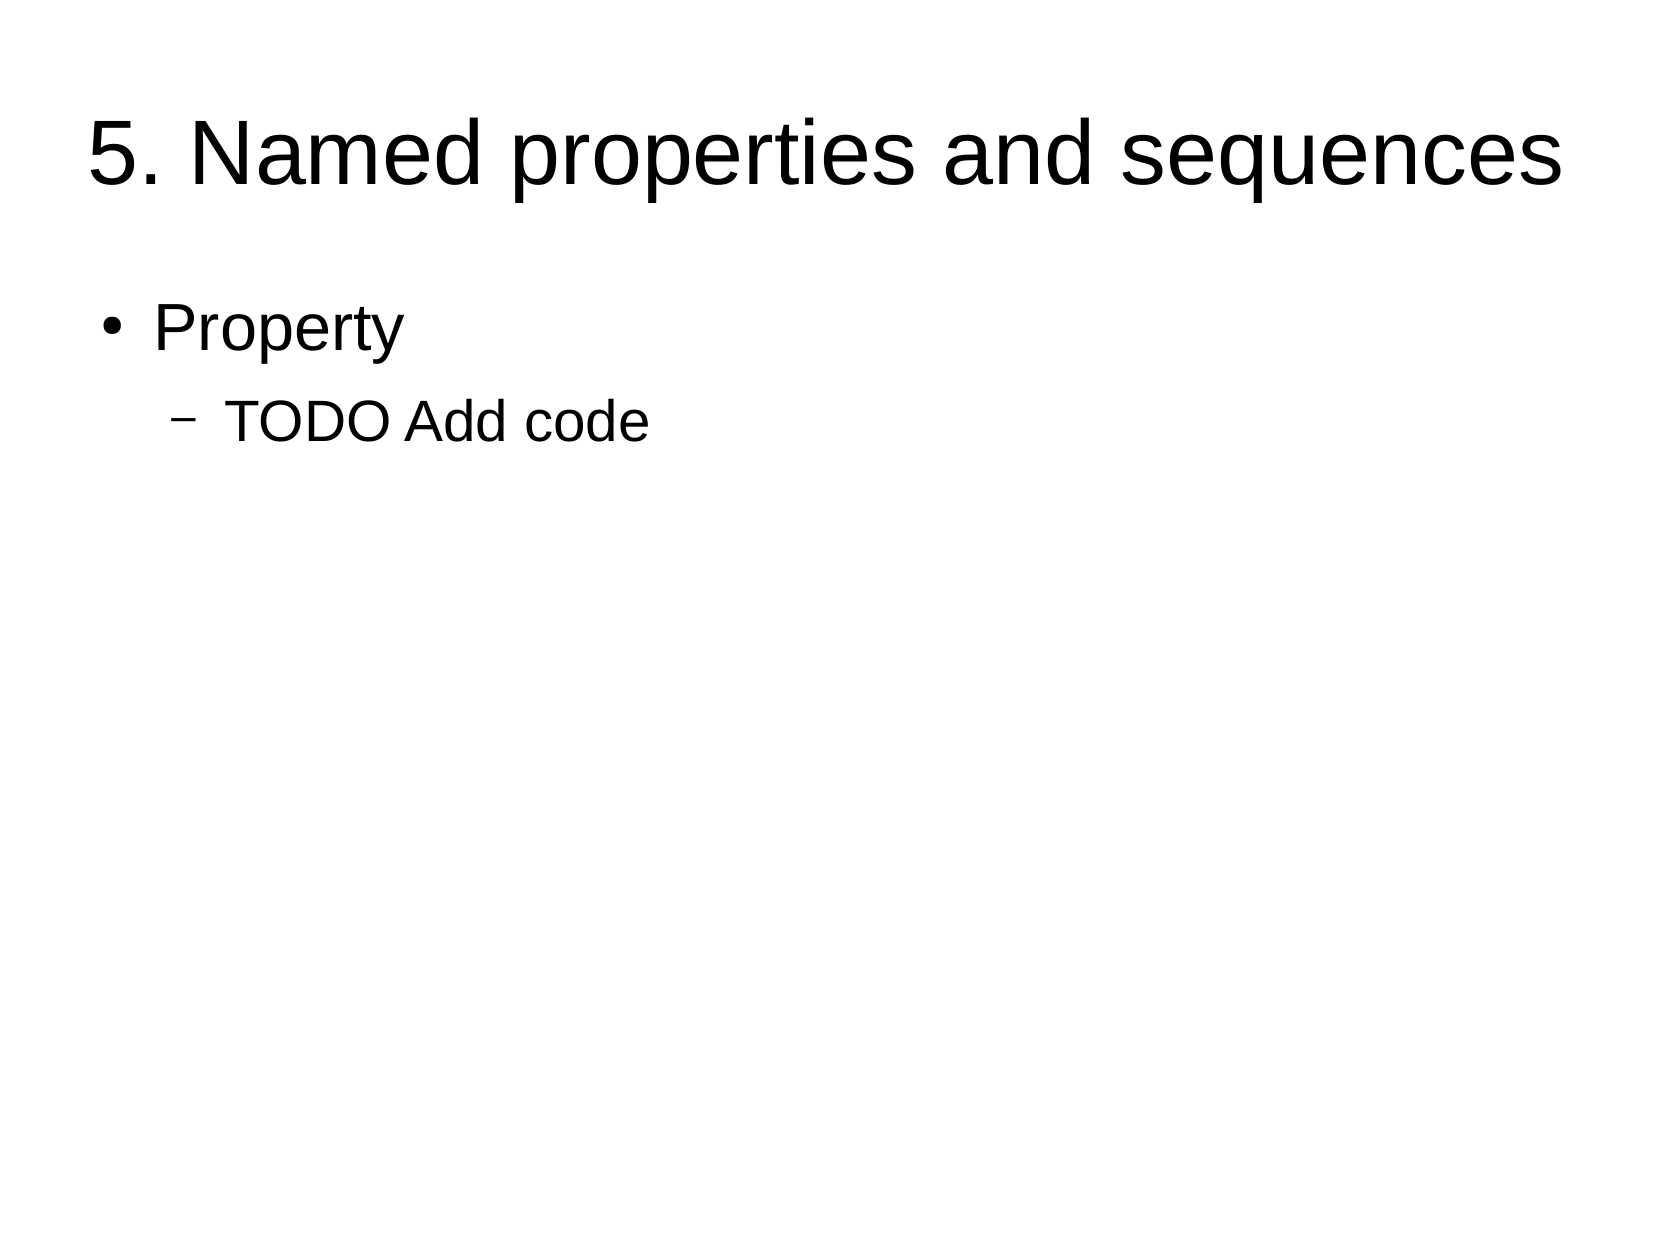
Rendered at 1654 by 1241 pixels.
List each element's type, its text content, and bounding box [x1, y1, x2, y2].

list Property TODO Add code [82, 290, 1571, 1010]
title 5. Named properties and sequences [82, 49, 1571, 257]
